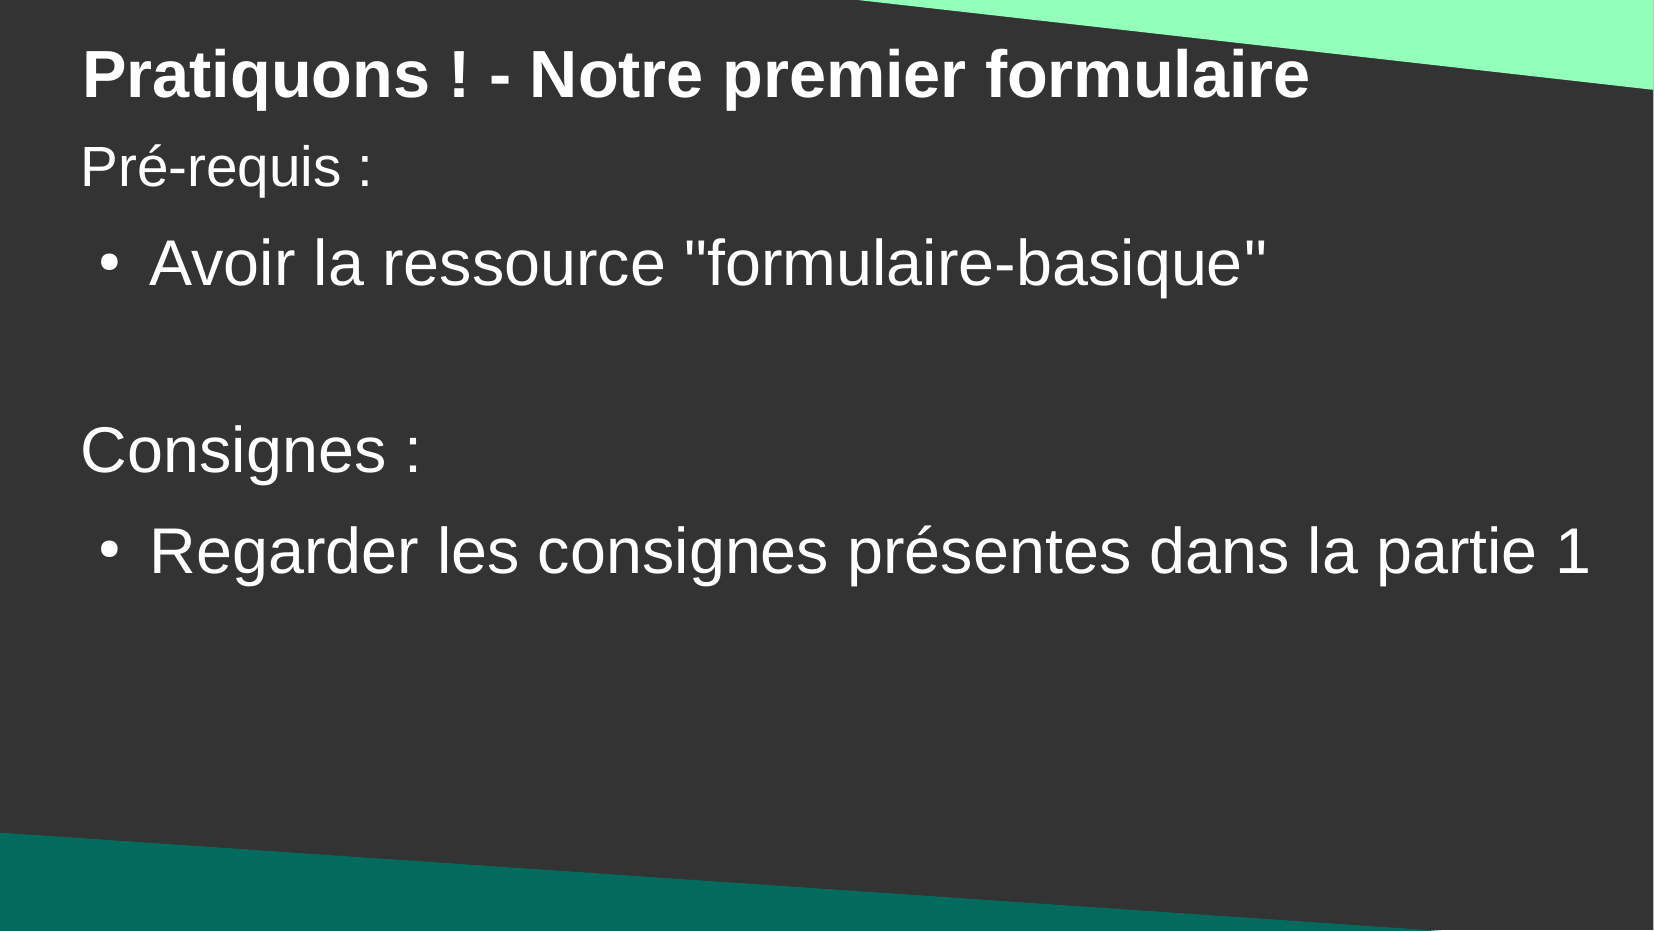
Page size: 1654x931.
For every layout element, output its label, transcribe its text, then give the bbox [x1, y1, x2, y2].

text_box [857, 0, 1654, 90]
list Pré-requis : Avoir la ressource "formulaire-basique" Consignes : Regarder les consignes présentes dans la partie 1 [80, 135, 1620, 650]
title Pratiquons ! - Notre premier formulaire [82, 37, 1571, 114]
